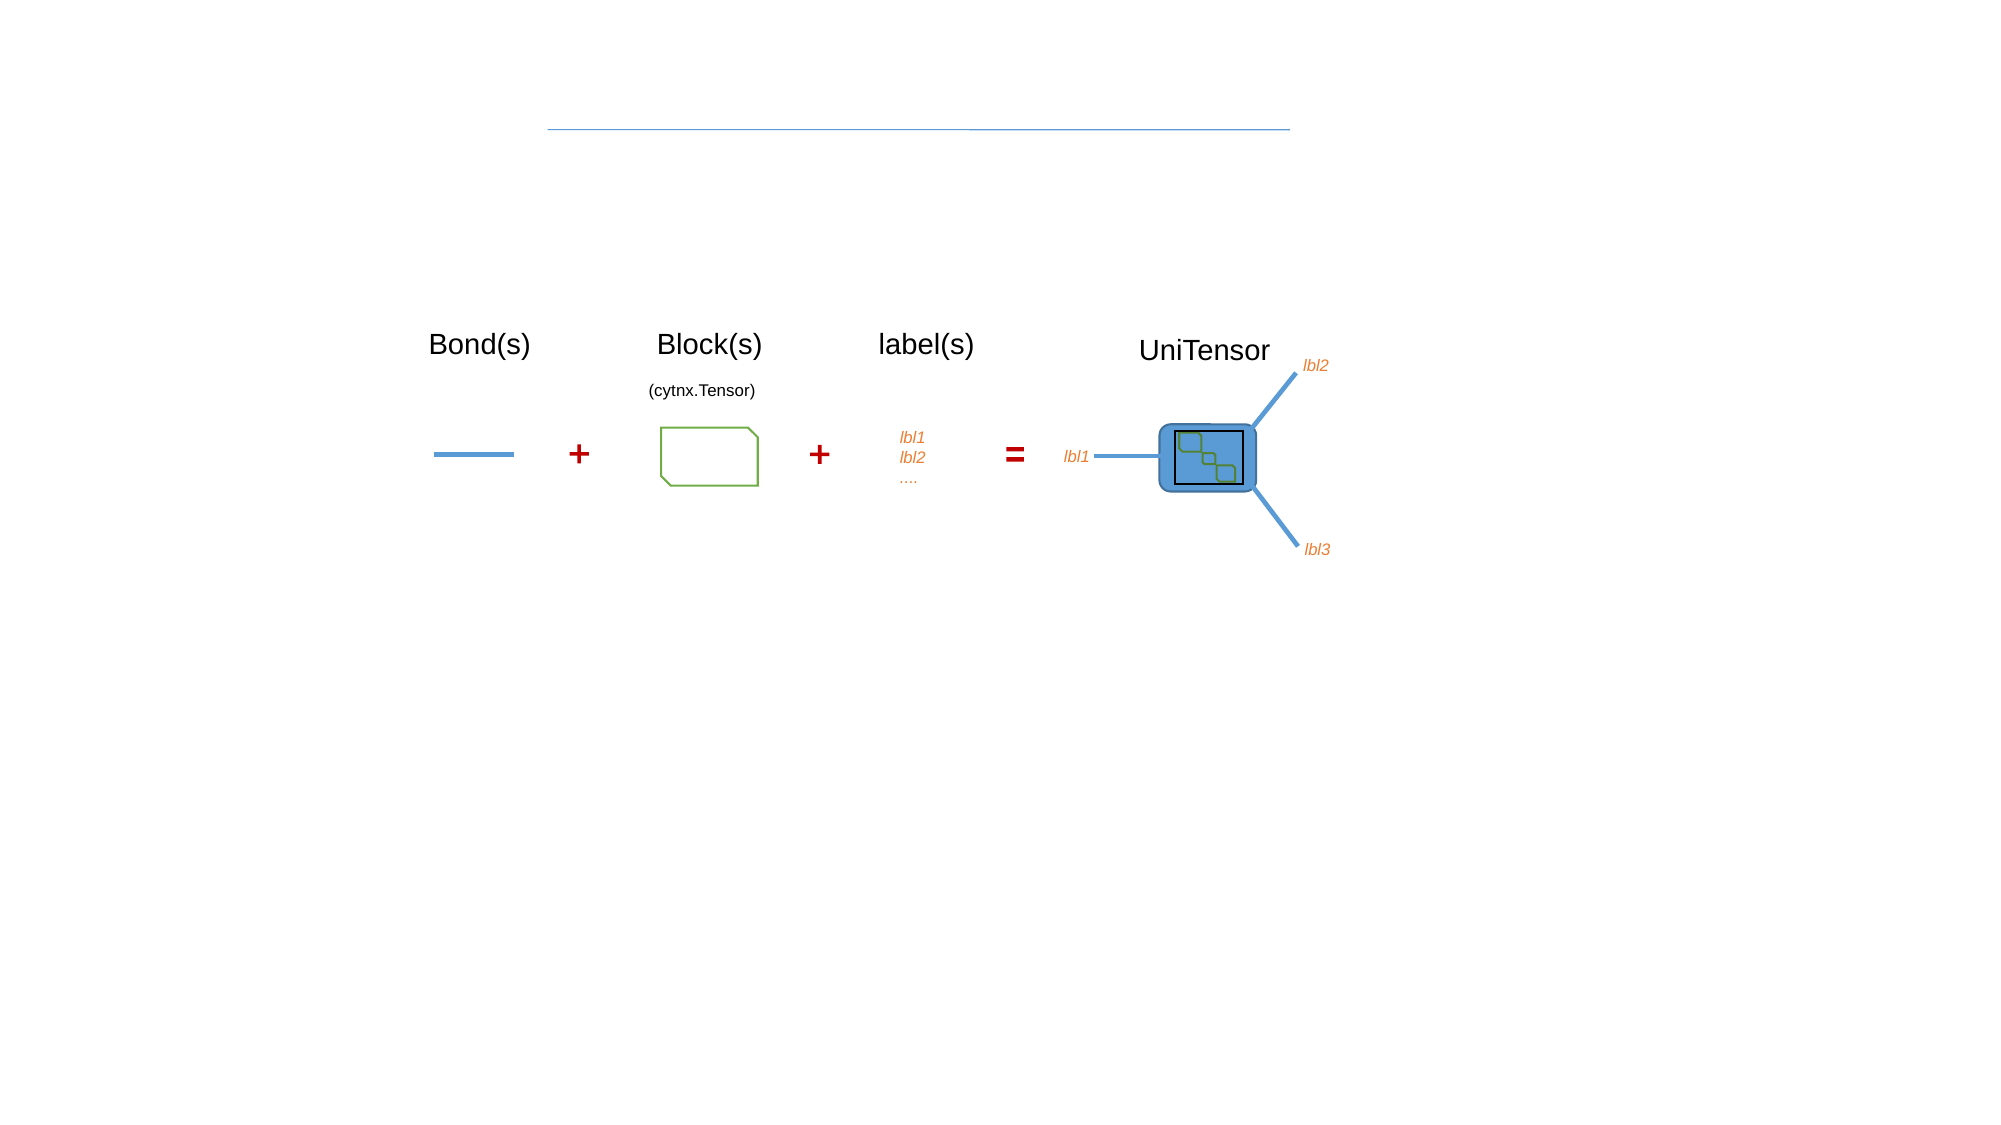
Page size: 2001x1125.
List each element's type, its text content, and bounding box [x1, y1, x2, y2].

text_box [1201, 432, 1242, 483]
text_box [1181, 434, 1200, 450]
text_box lbl2 [1295, 346, 1337, 382]
text_box [1244, 430, 1257, 485]
text_box lbl1 lbl2 .... [892, 419, 934, 495]
text_box Block(s) (cytnx.Tensor) [641, 317, 803, 408]
text_box Bond(s) [420, 318, 582, 369]
text_box [810, 444, 830, 464]
text_box [1159, 458, 1251, 492]
text_box lbl1 [1056, 438, 1098, 474]
text_box [1204, 455, 1214, 463]
text_box [661, 427, 758, 486]
text_box [1006, 447, 1024, 452]
text_box lbl3 [1297, 531, 1339, 567]
text_box [1176, 432, 1218, 483]
text_box [1218, 467, 1234, 480]
text_box label(s) [871, 317, 1033, 368]
text_box [569, 444, 589, 464]
text_box UniTensor [1131, 323, 1436, 374]
text_box [1006, 457, 1024, 462]
text_box [1159, 424, 1250, 454]
